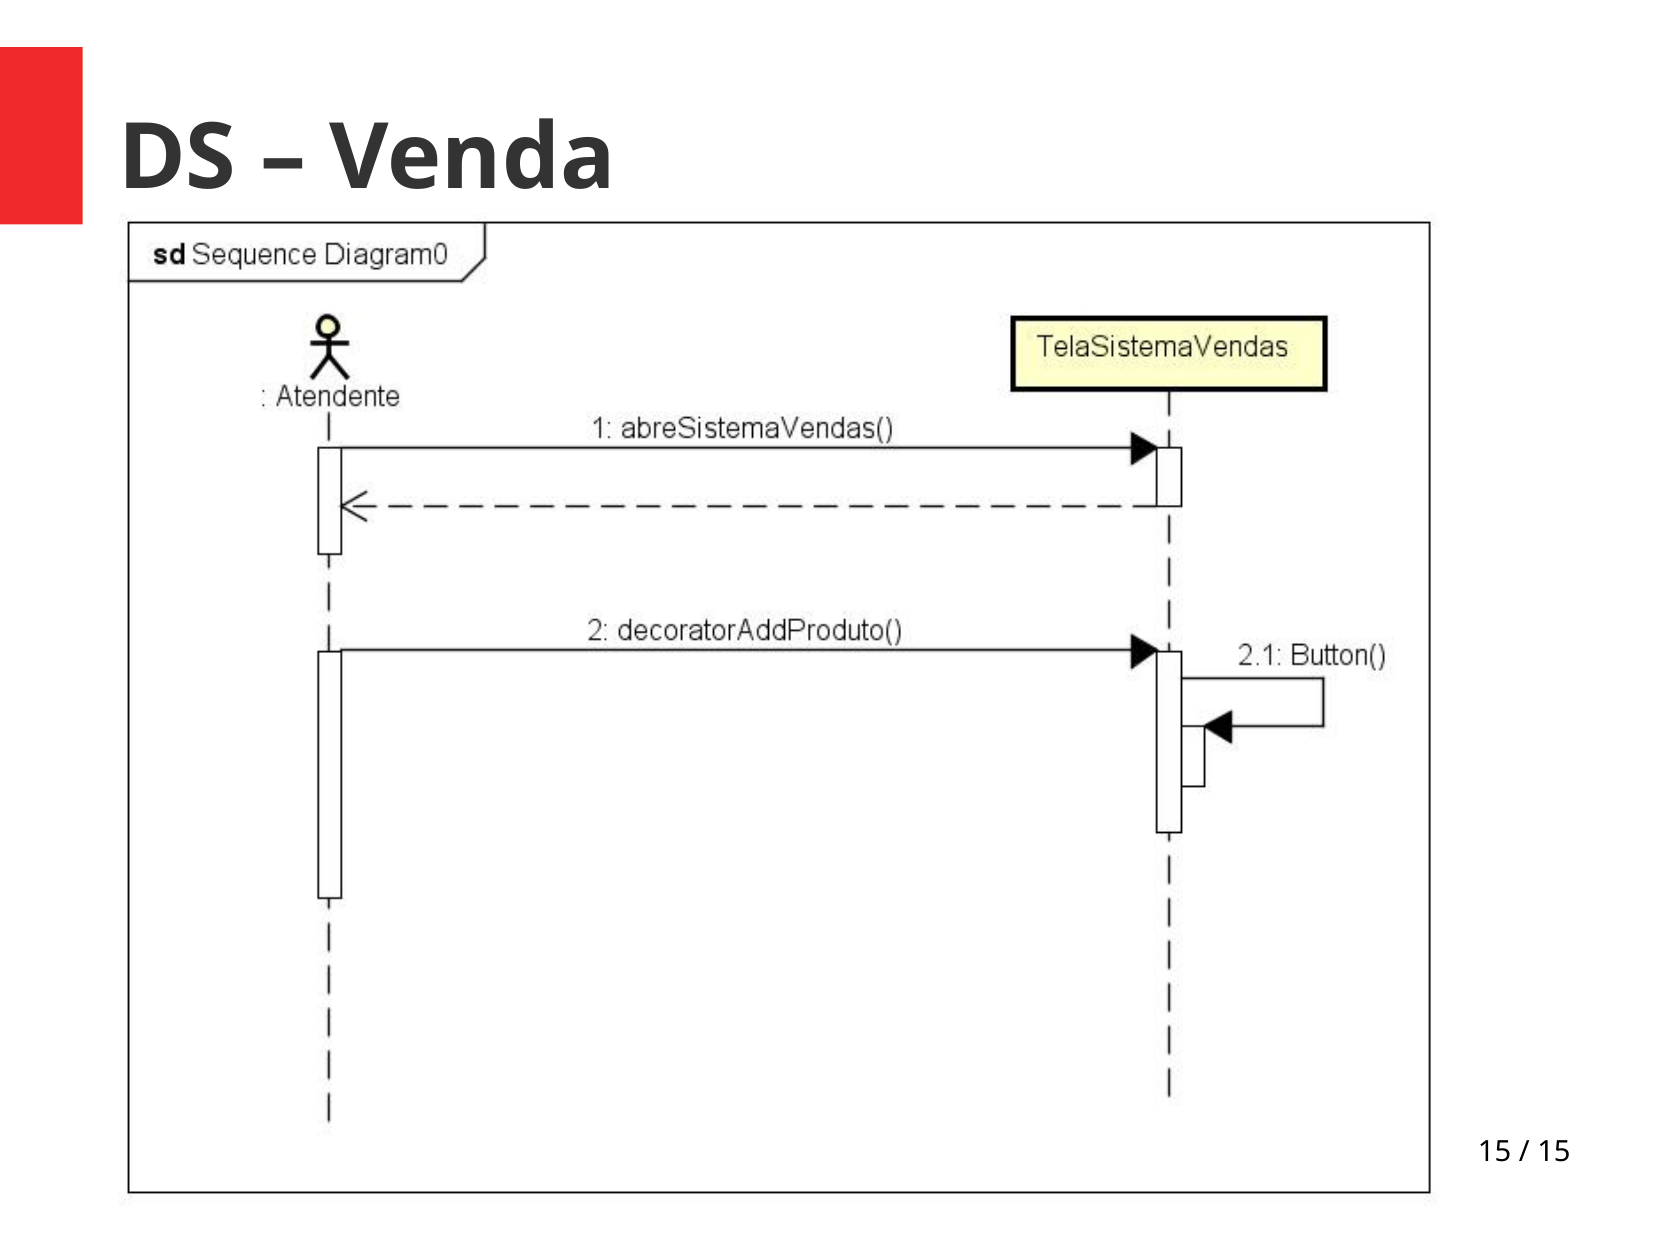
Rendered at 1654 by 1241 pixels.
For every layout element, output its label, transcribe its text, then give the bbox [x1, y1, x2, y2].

picture [105, 199, 1454, 1216]
title DS – Venda [118, 49, 1571, 257]
